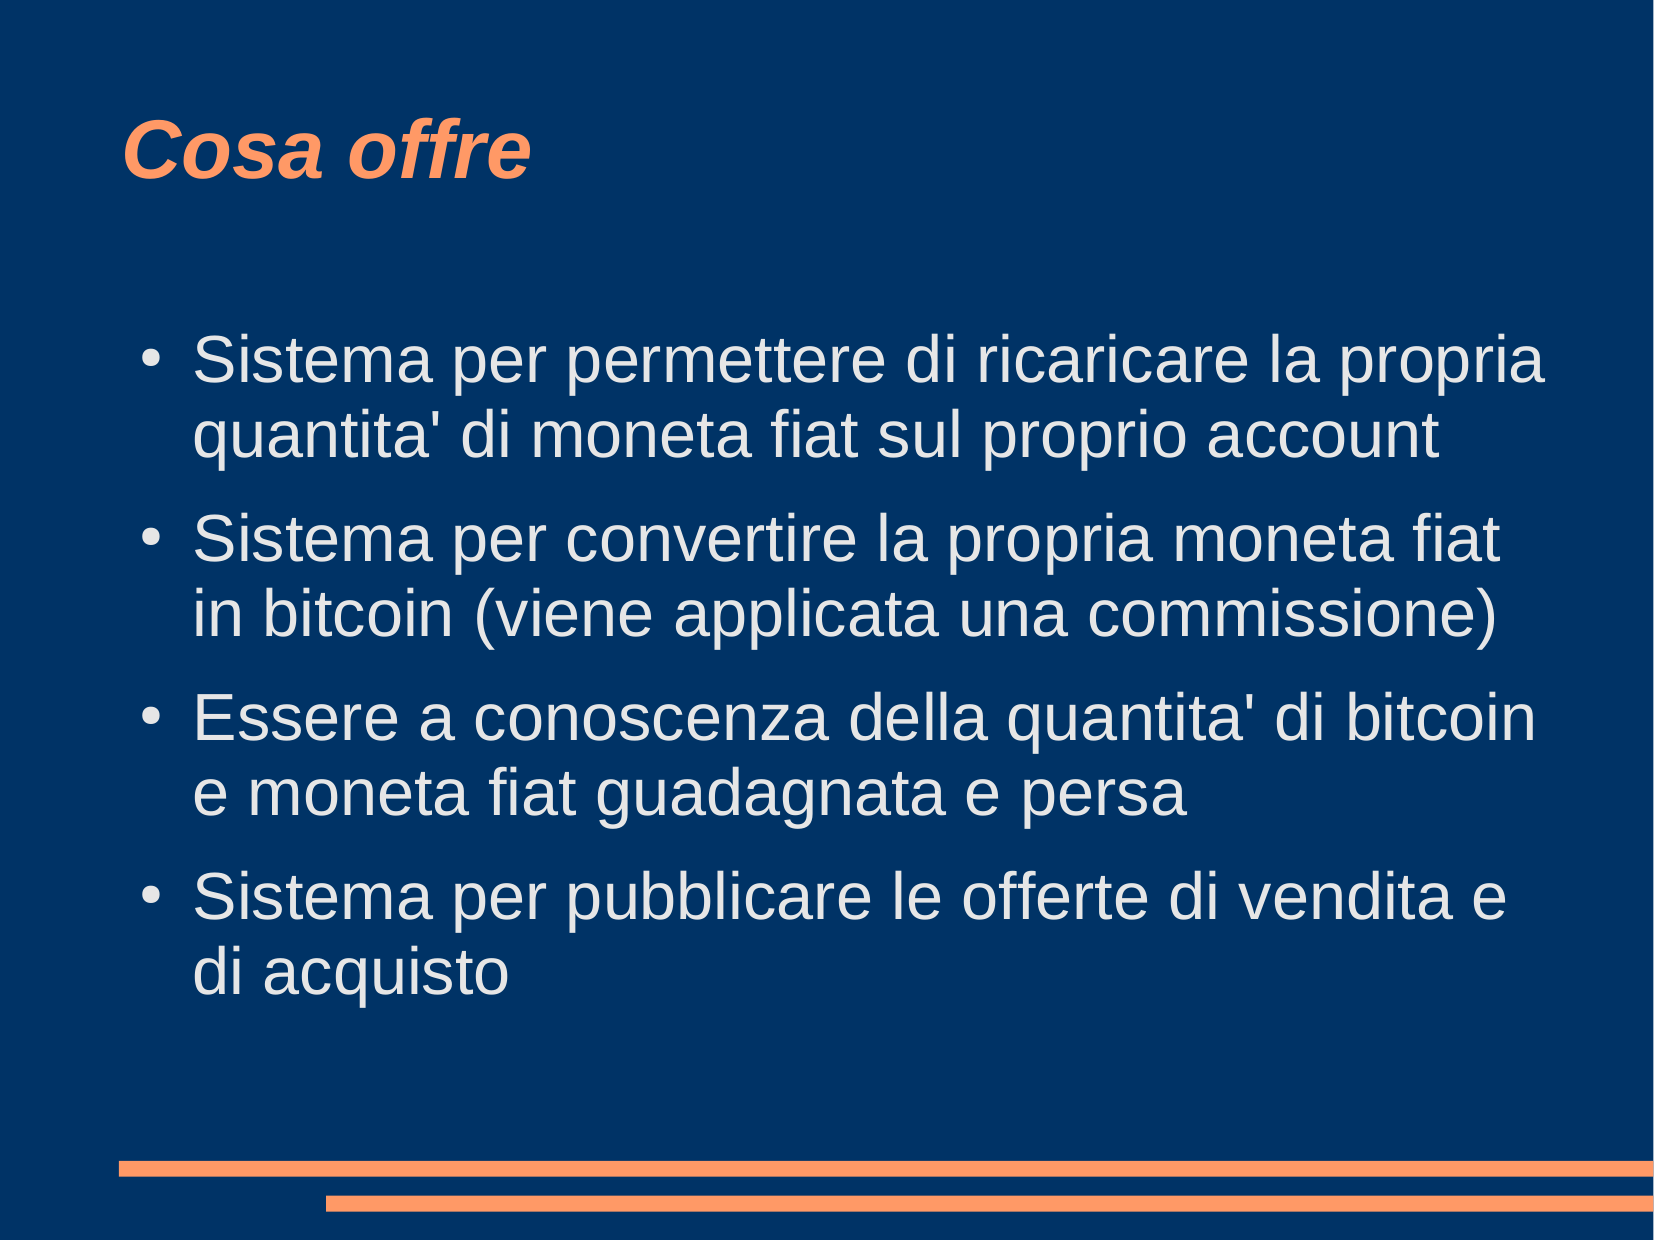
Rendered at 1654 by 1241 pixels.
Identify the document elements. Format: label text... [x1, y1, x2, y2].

list Sistema per permettere di ricaricare la propria quantita' di moneta fiat sul proprio account Sistema per convertire la propria moneta fiat in bitcoin (viene applicata una commissione) Essere a conoscenza della quantita' di bitcoin e moneta fiat guadagnata e persa Sistema per pubblicare le offerte di vendita e di acquisto [121, 322, 1561, 1132]
title Cosa offre [121, 46, 1534, 254]
